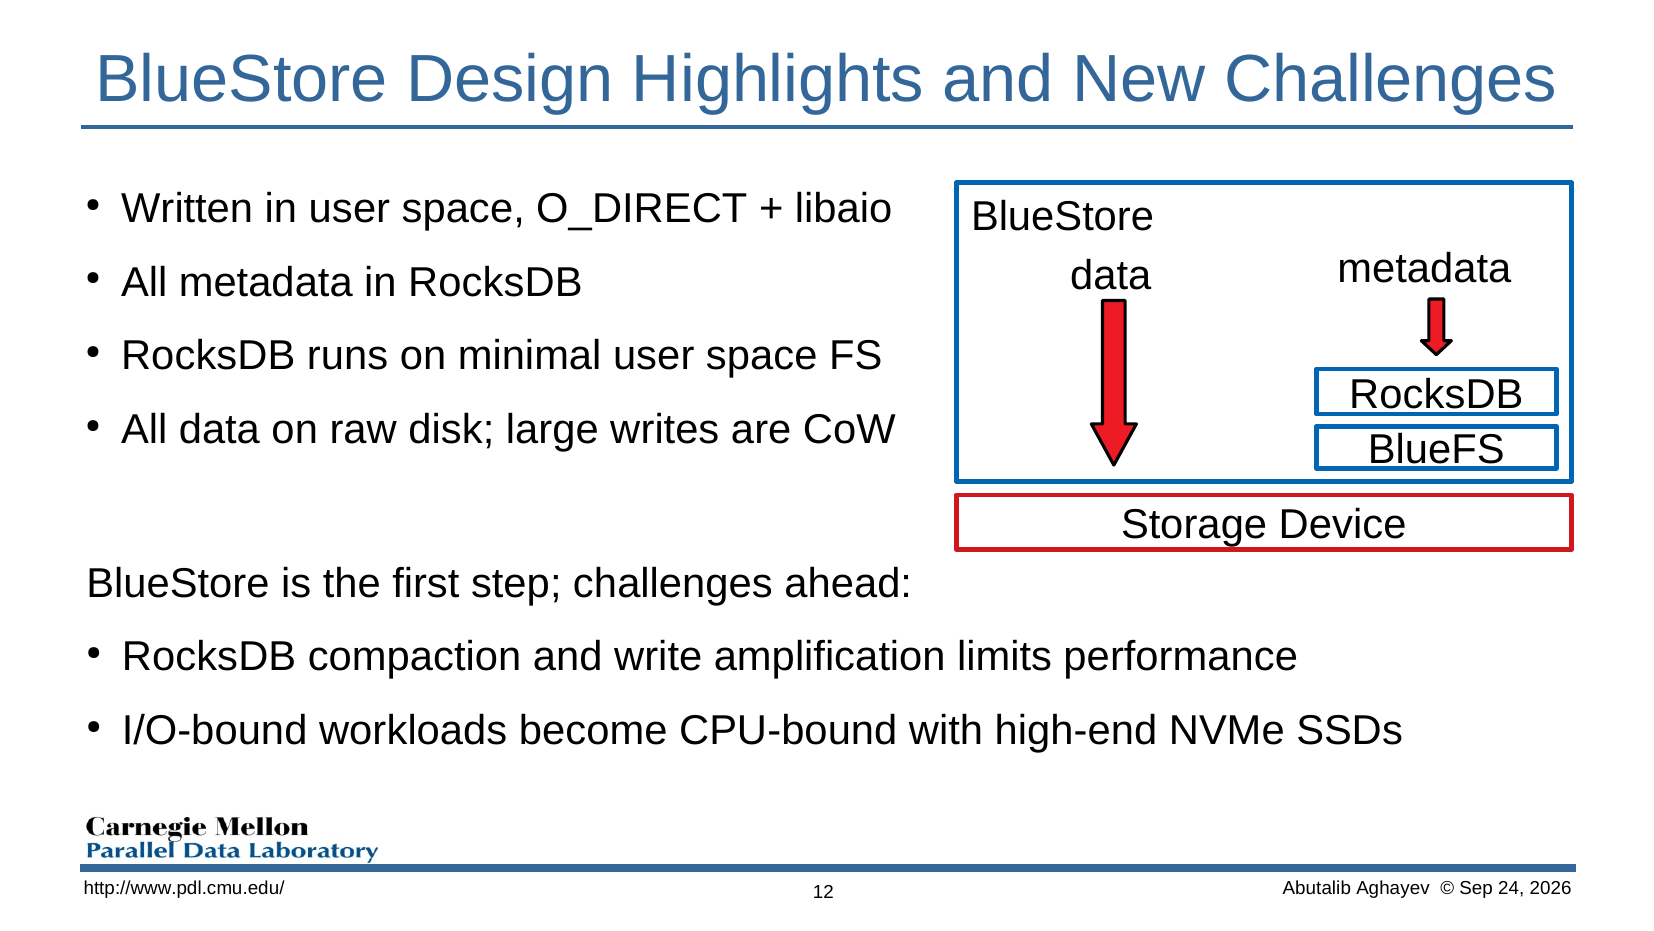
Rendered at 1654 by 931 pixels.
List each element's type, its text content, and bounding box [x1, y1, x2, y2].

text_box BlueStore [956, 181, 1182, 247]
text_box data [1055, 247, 1176, 306]
text_box BlueFS [1316, 426, 1557, 469]
text_box http://www.pdl.cmu.edu/ [66, 866, 481, 919]
text_box <number> [662, 871, 985, 901]
text_box [956, 182, 1572, 482]
text_box Abutalib Aghayev © Nov 5, 2019 [1168, 866, 1589, 919]
text_box RocksDB [1316, 369, 1557, 415]
text_box metadata [1322, 233, 1533, 298]
text_box Storage Device [956, 495, 1572, 550]
picture [85, 834, 378, 863]
title BlueStore Design Highlights and New Challenges [66, 14, 1588, 136]
text_box BlueStore is the first step; challenges ahead: RocksDB compaction and write amplification limits performance I/O-bound workloads become CPU-bound with high-end NVMe SSDs [0, 548, 1433, 834]
text_box Written in user space, O_DIRECT + libaio All metadata in RocksDB RocksDB runs on minimal user space FS All data on raw disk; large writes are CoW [0, 173, 1397, 483]
